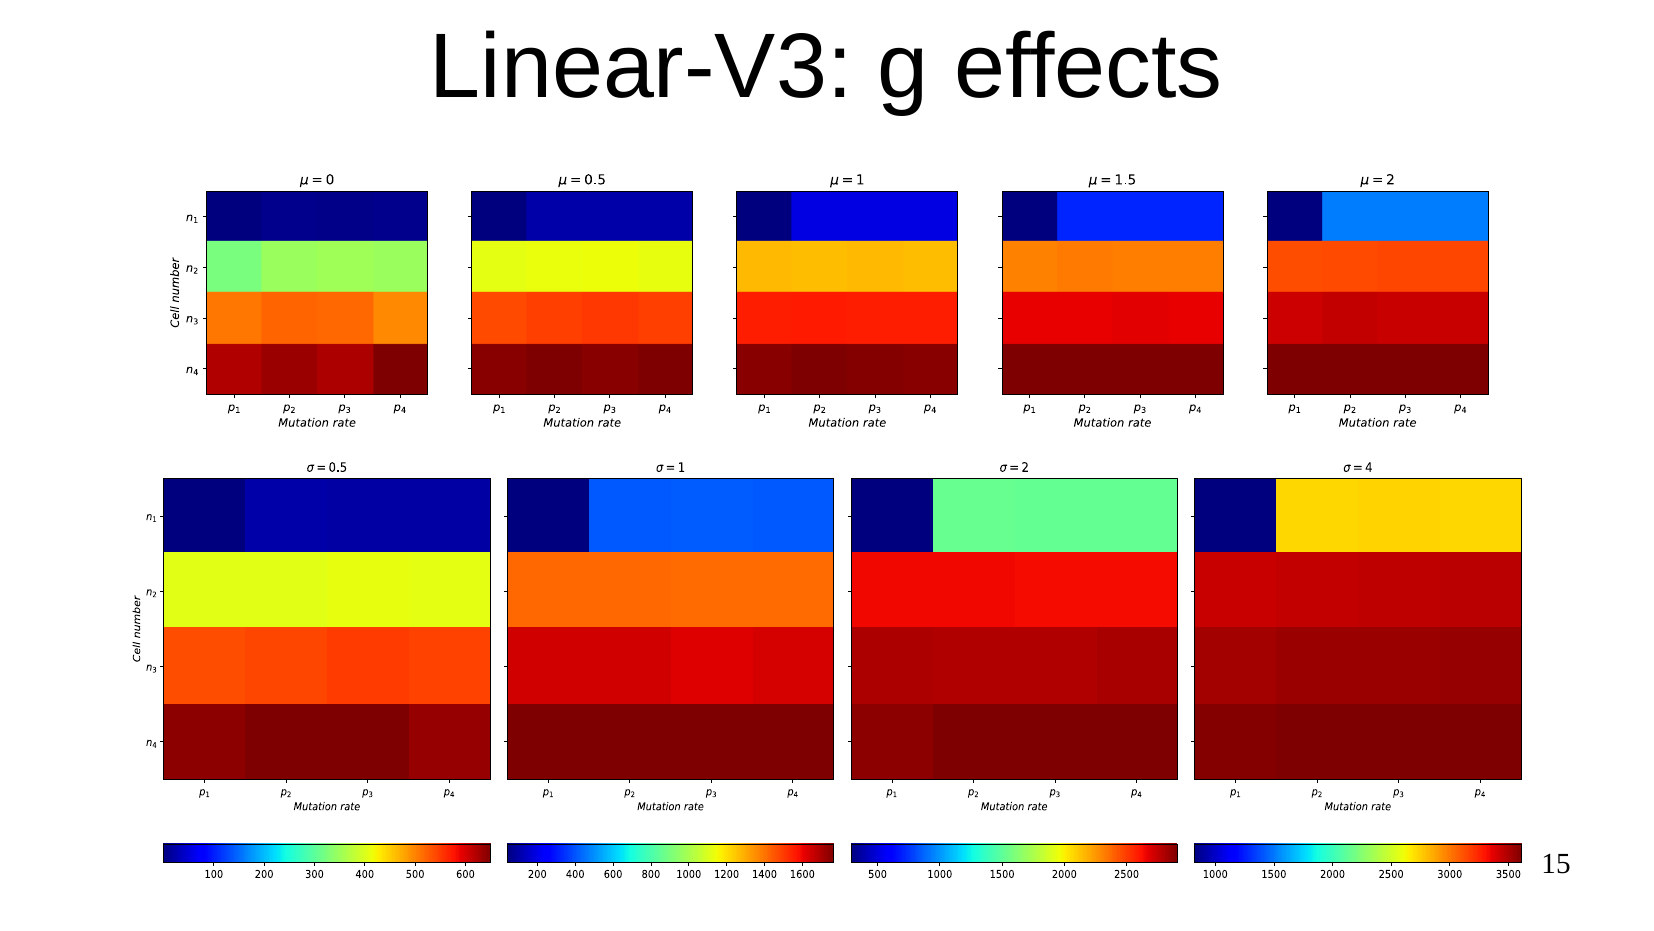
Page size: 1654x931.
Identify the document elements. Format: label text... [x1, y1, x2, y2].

picture [0, 141, 1654, 921]
title Linear-V3: g effects [82, 0, 1571, 141]
